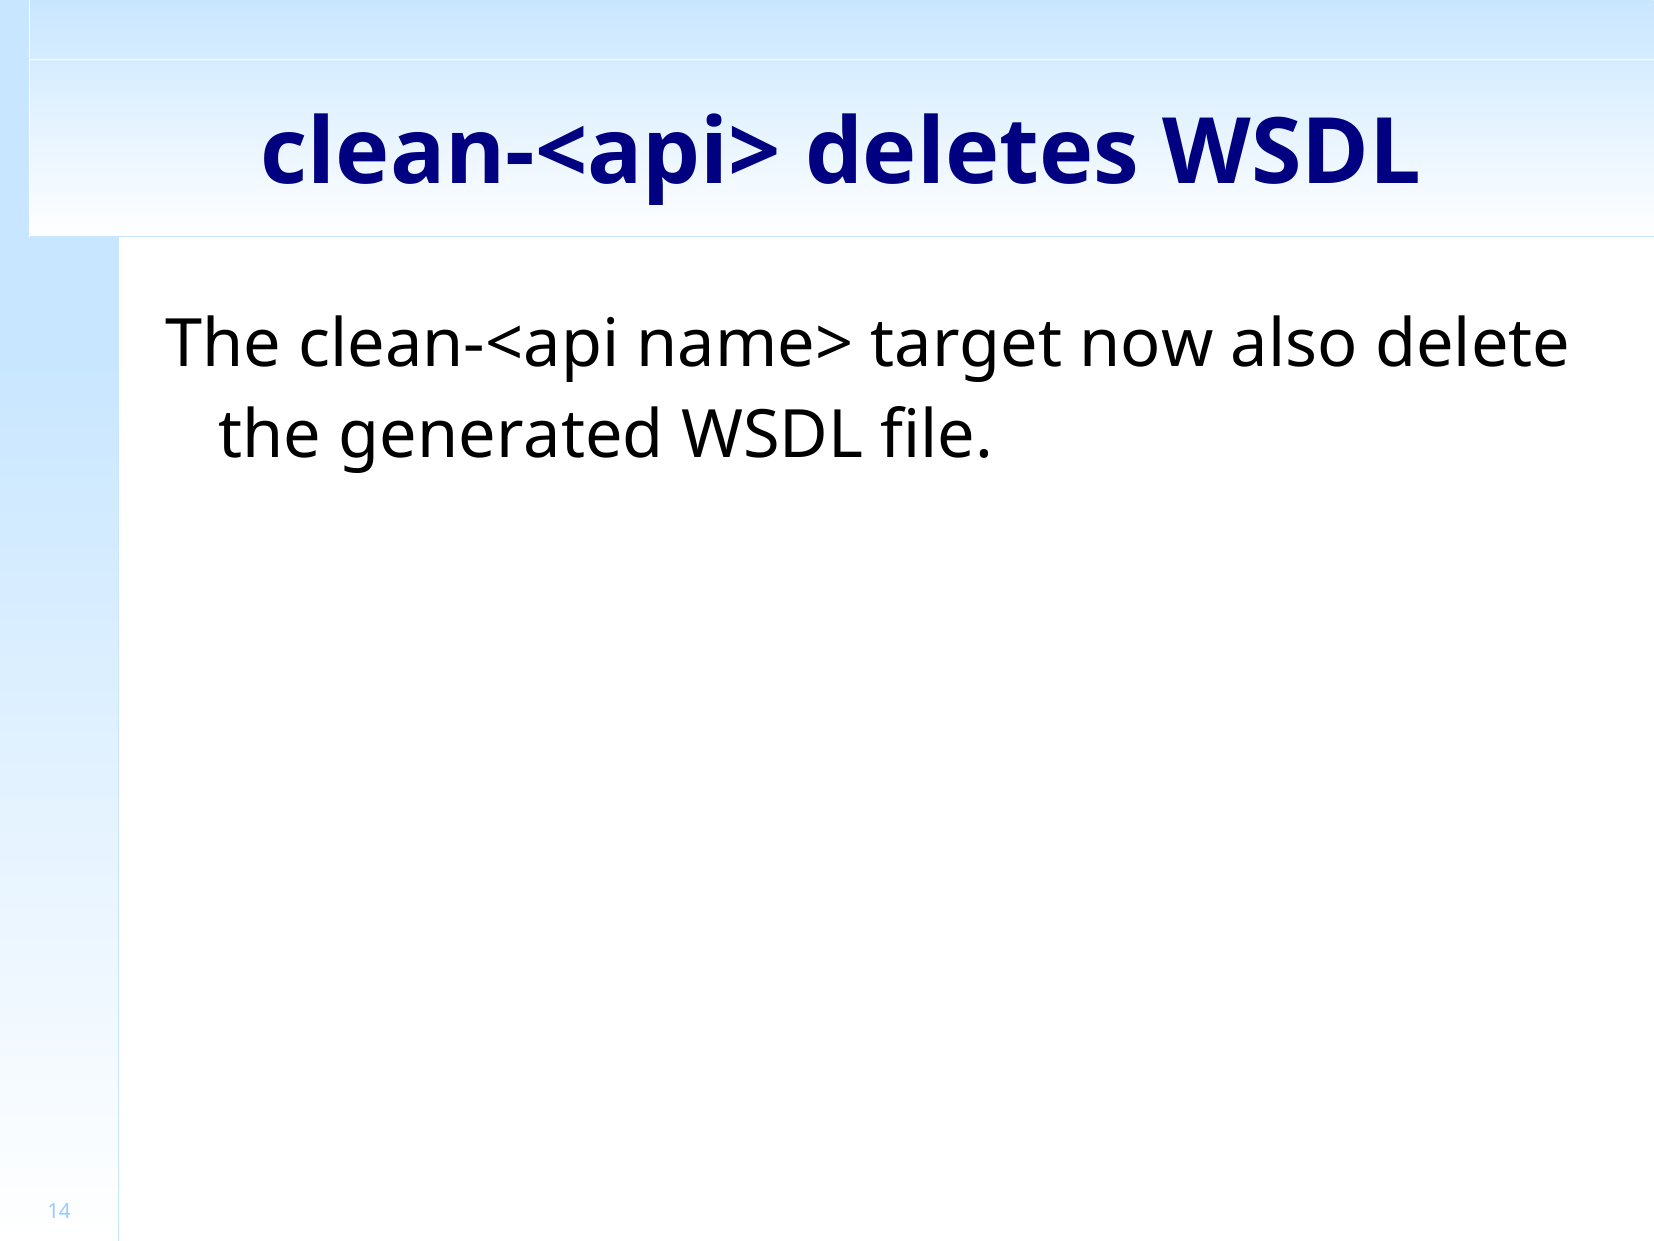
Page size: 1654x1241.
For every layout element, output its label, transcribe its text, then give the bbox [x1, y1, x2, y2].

list The clean-<api name> target now also delete the generated WSDL file. [147, 295, 1625, 1182]
title clean-<api> deletes WSDL [29, 59, 1654, 237]
